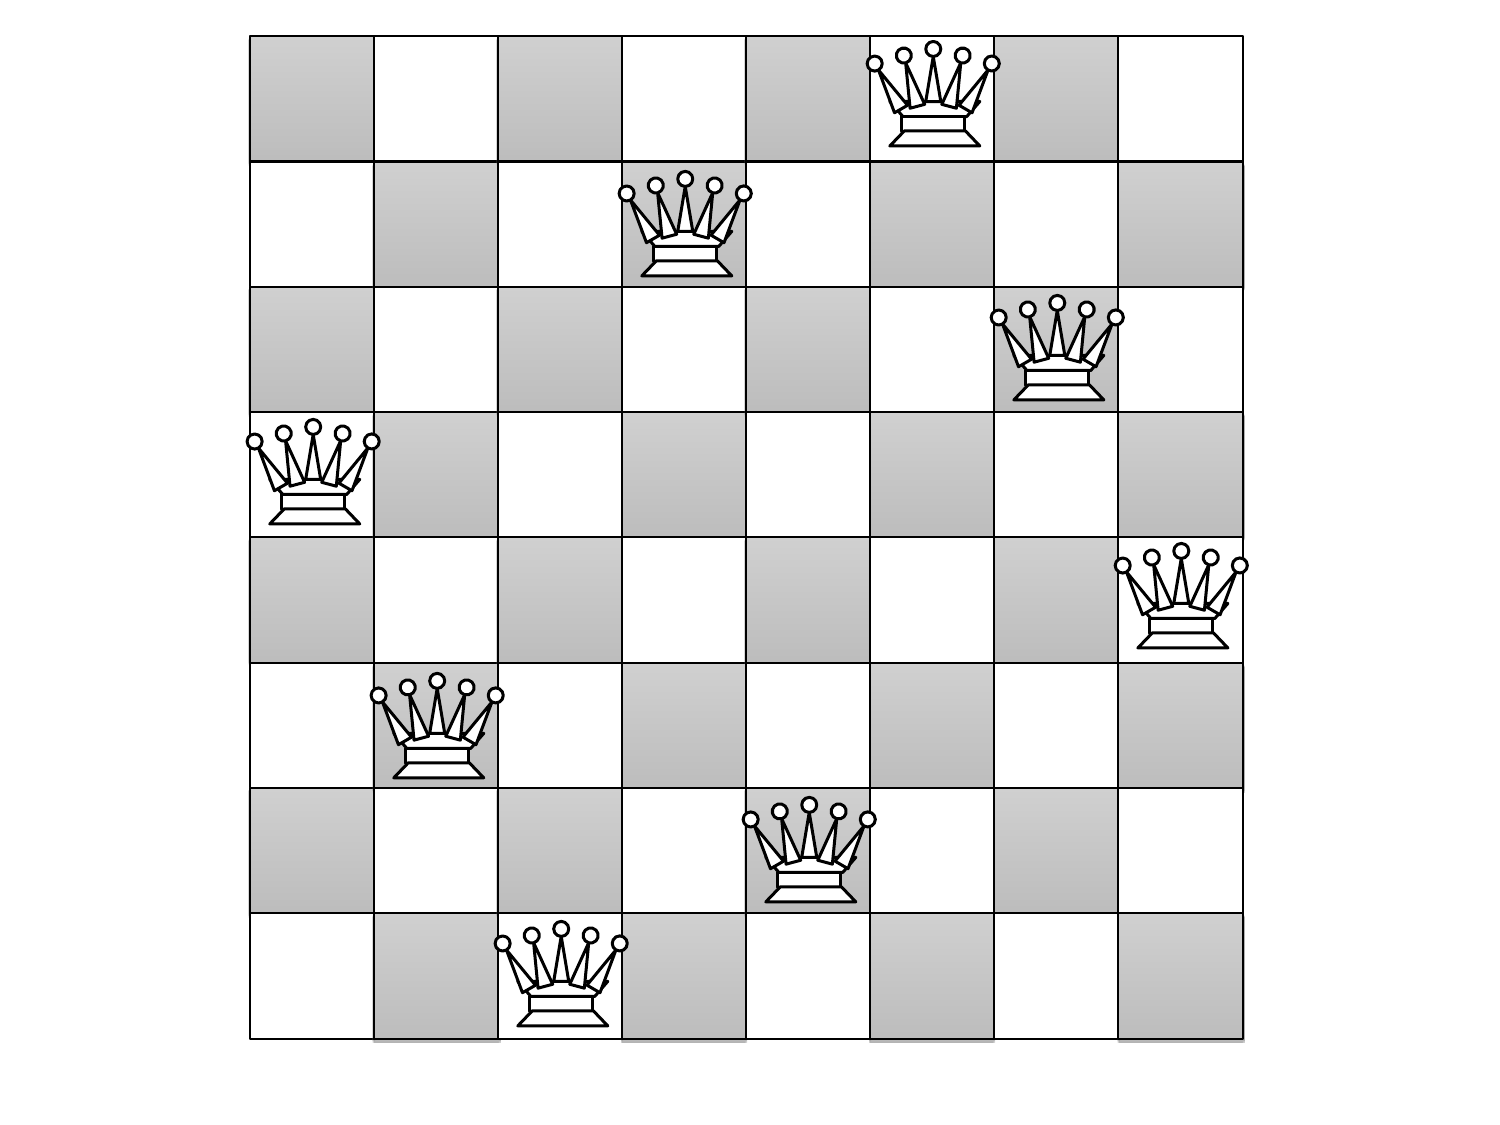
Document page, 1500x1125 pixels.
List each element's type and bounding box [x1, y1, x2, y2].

text_box [247, 36, 1248, 1039]
